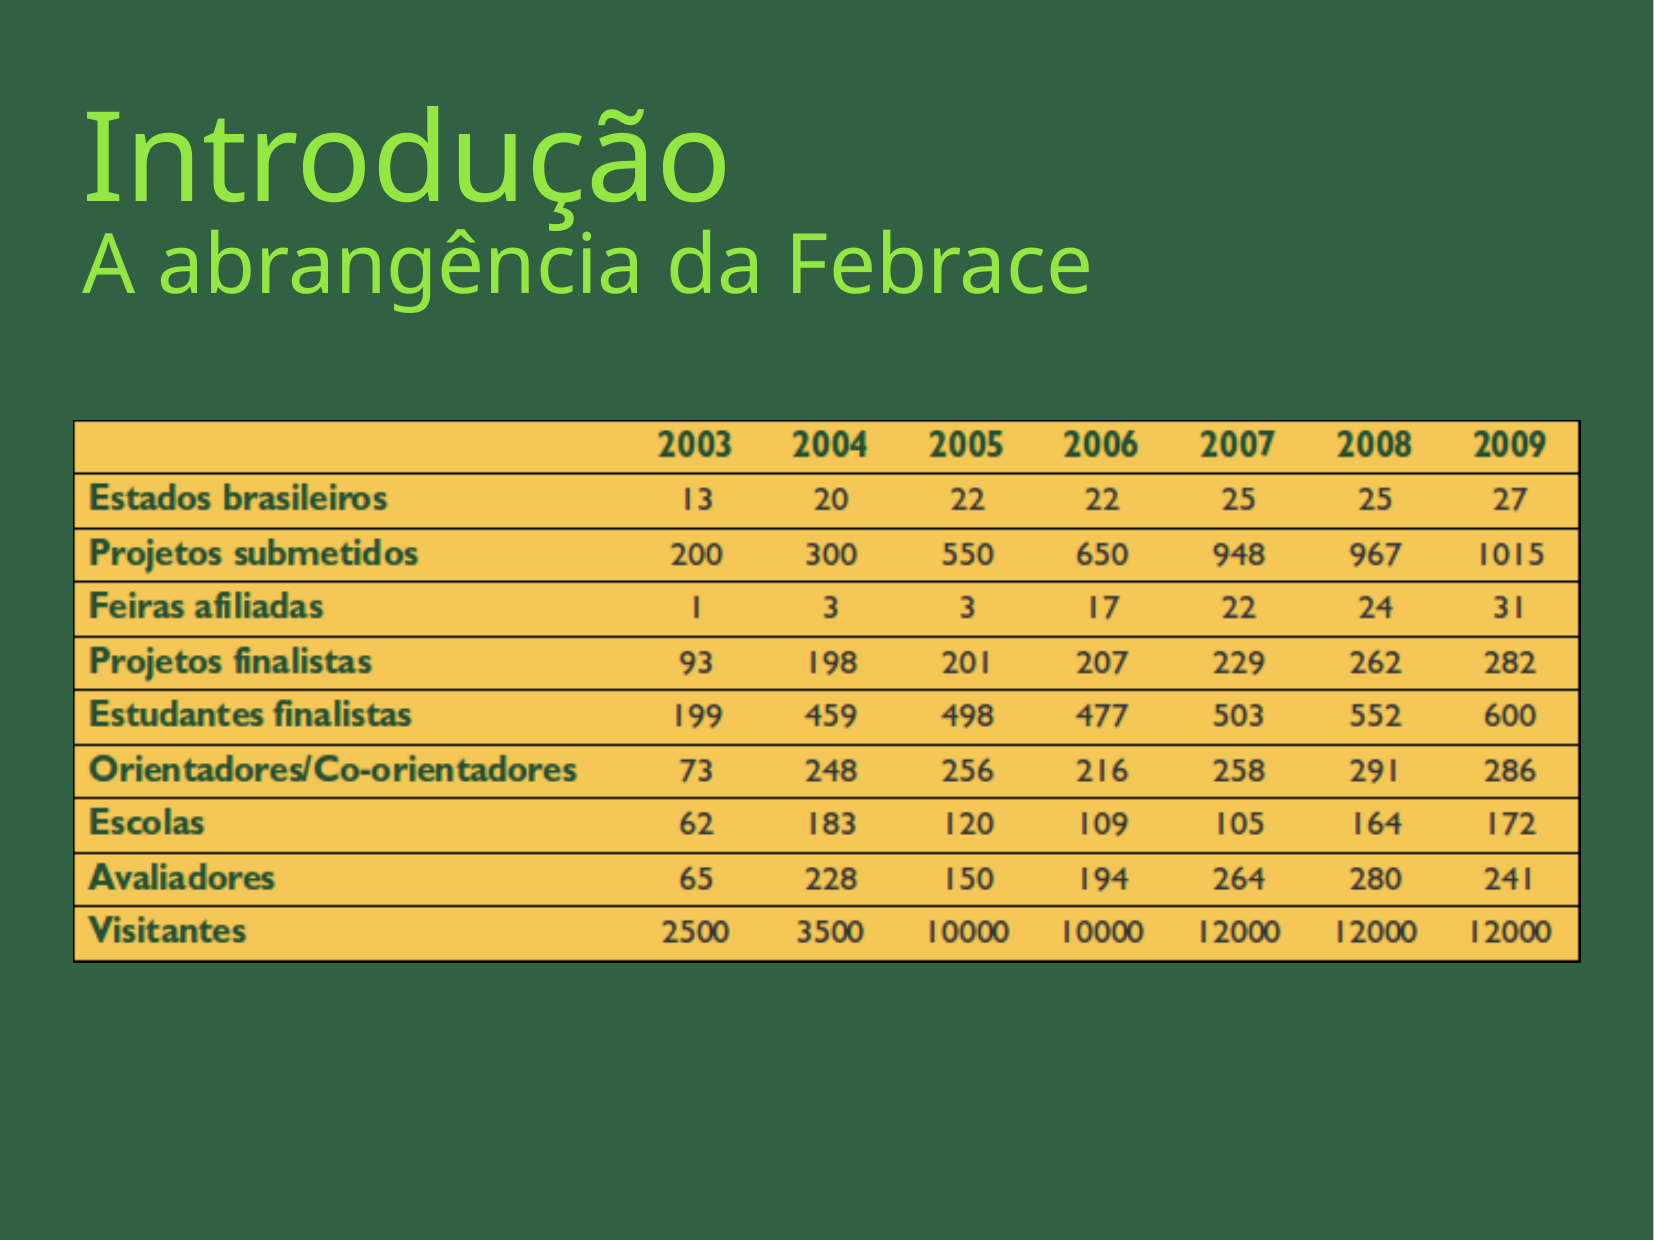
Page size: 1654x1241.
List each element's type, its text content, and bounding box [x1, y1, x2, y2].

picture [73, 420, 1581, 963]
title Introdução [82, 49, 1571, 183]
title A abrangência da Febrace [82, 183, 1572, 340]
